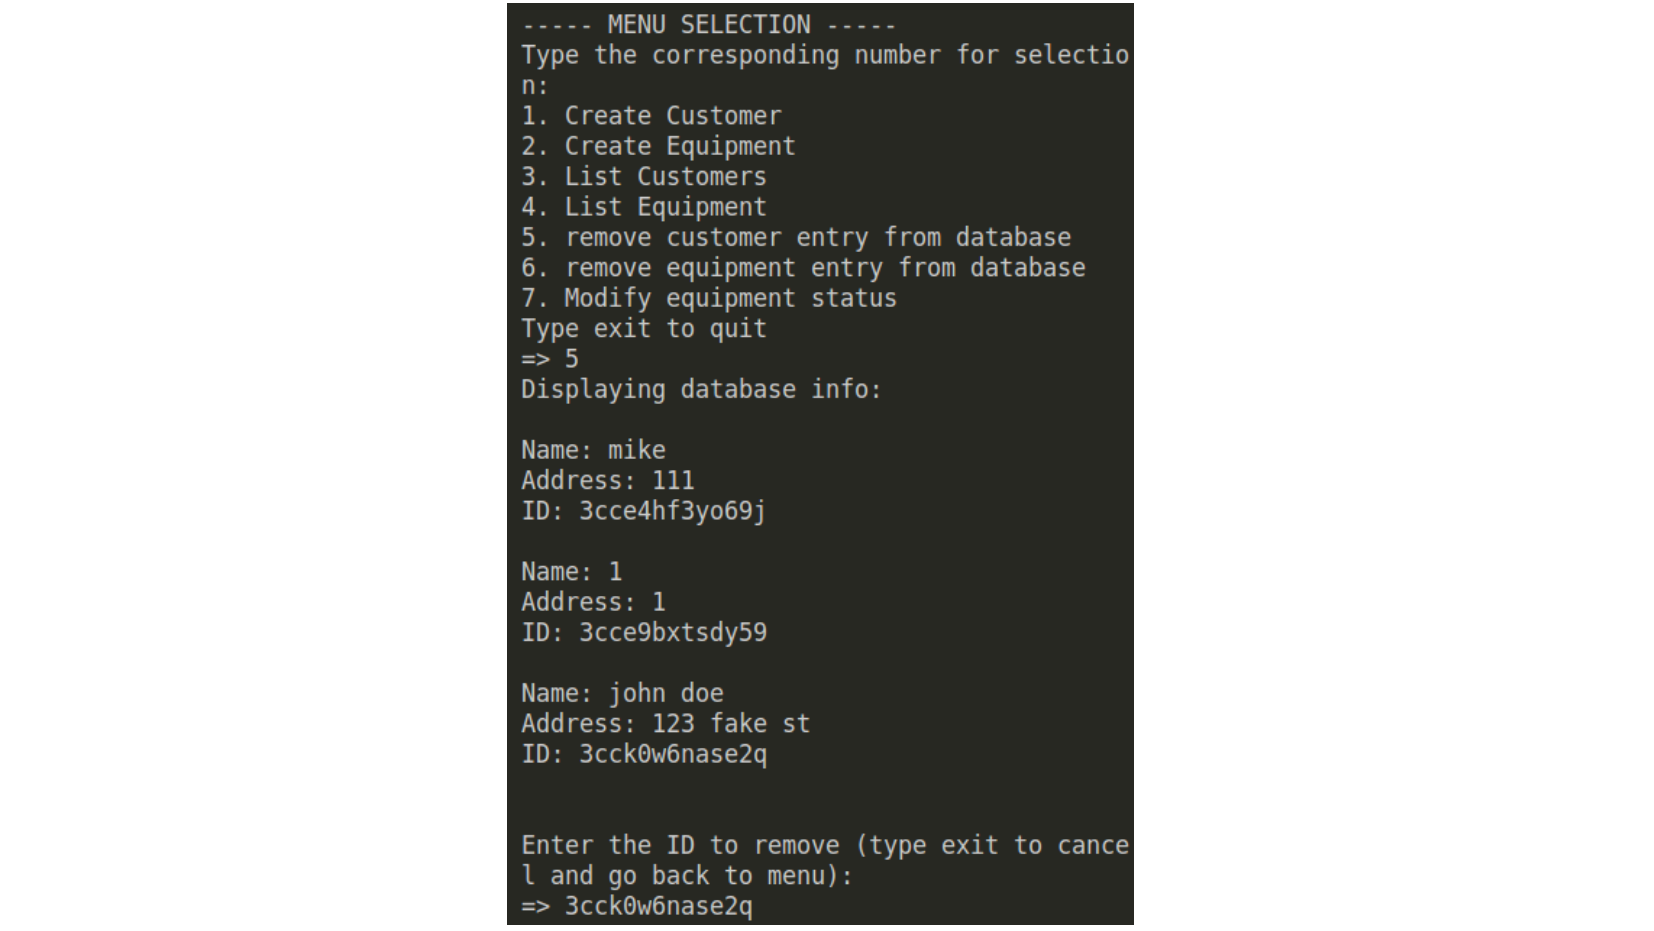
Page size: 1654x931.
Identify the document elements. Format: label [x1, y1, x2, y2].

picture [507, 3, 1134, 925]
